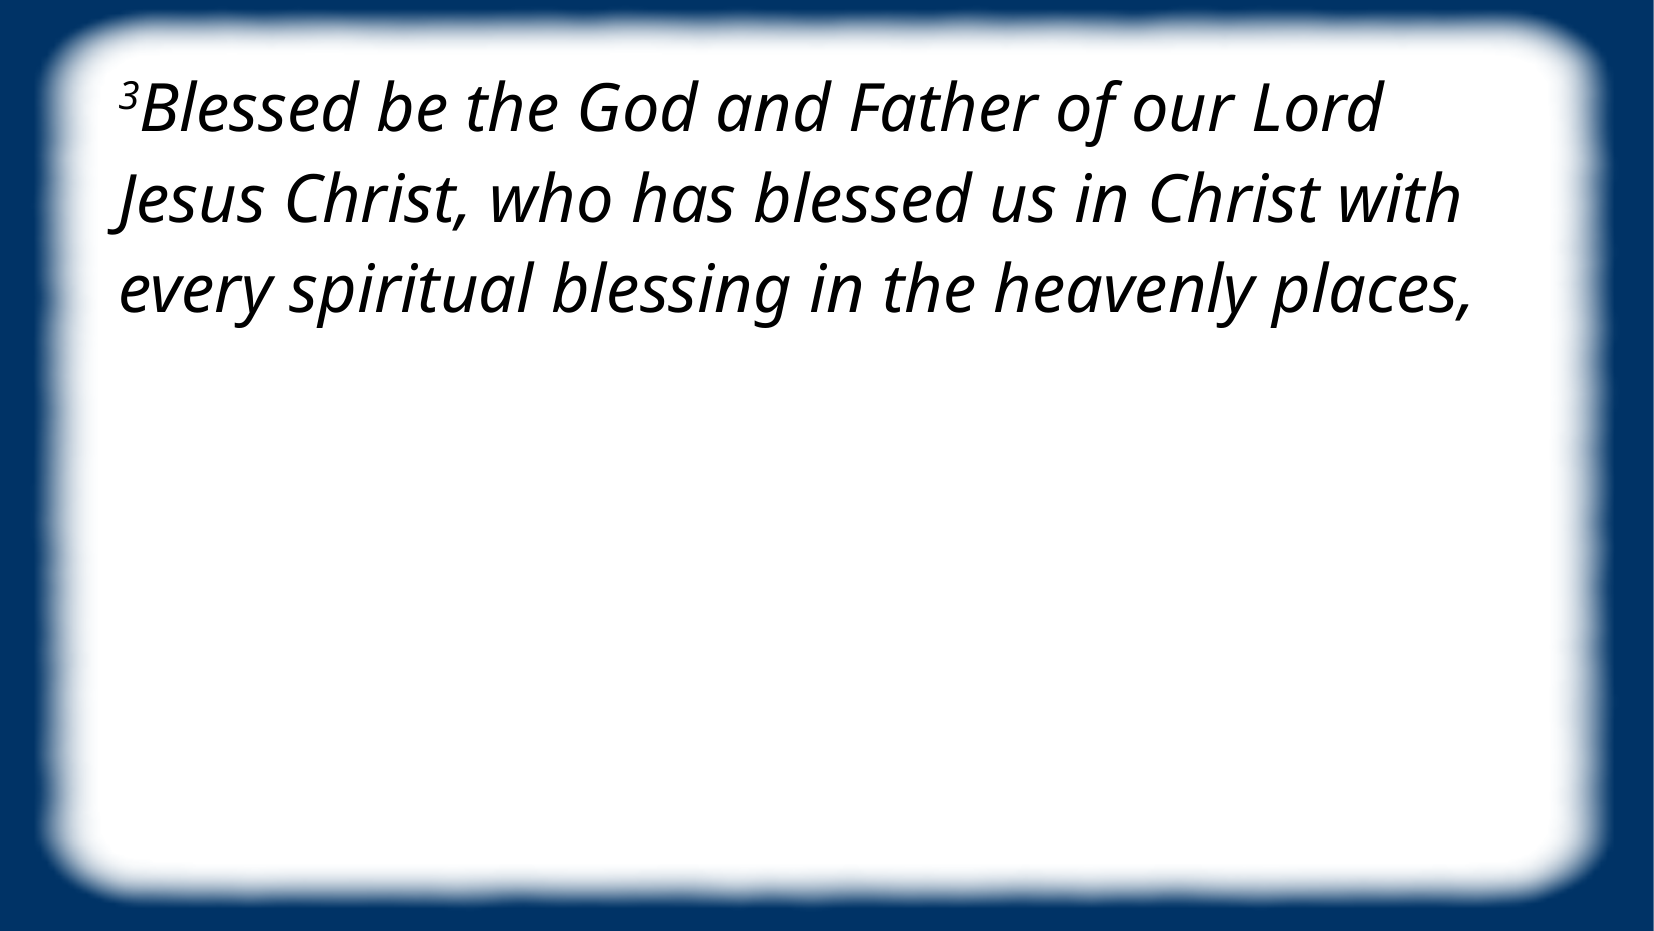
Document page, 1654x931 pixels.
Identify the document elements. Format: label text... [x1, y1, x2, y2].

picture [0, 0, 1654, 931]
text_box 3Blessed be the God and Father of our Lord Jesus Christ, who has blessed us in Christ with every spiritual blessing in the heavenly places, [103, 52, 1546, 376]
